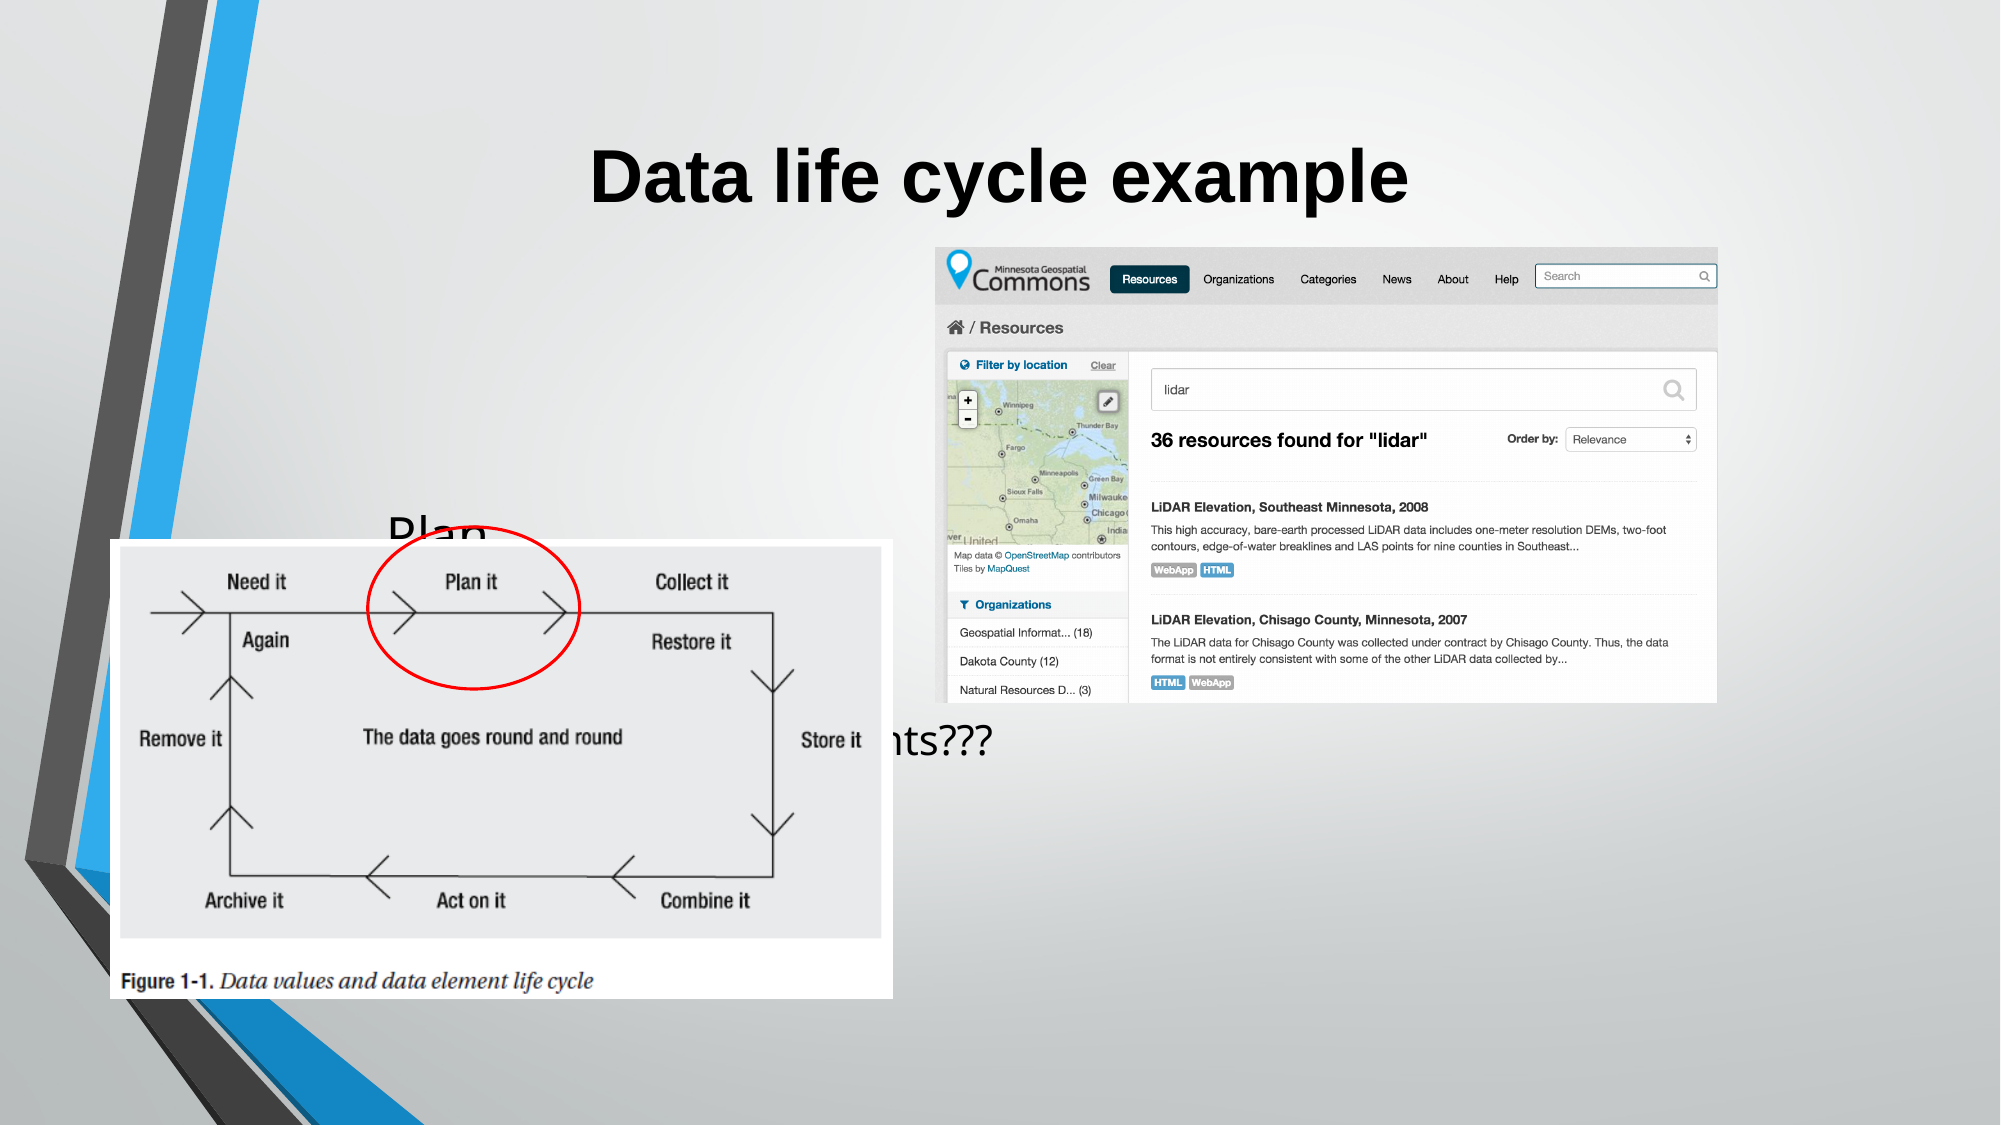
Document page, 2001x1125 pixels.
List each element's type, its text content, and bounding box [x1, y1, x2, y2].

picture [935, 247, 1718, 704]
list Plan Available data MN lidar data Building footprints??? [324, 262, 1675, 1078]
title Data life cycle example [324, 45, 1675, 233]
picture [370, 539, 578, 687]
picture [110, 539, 893, 999]
